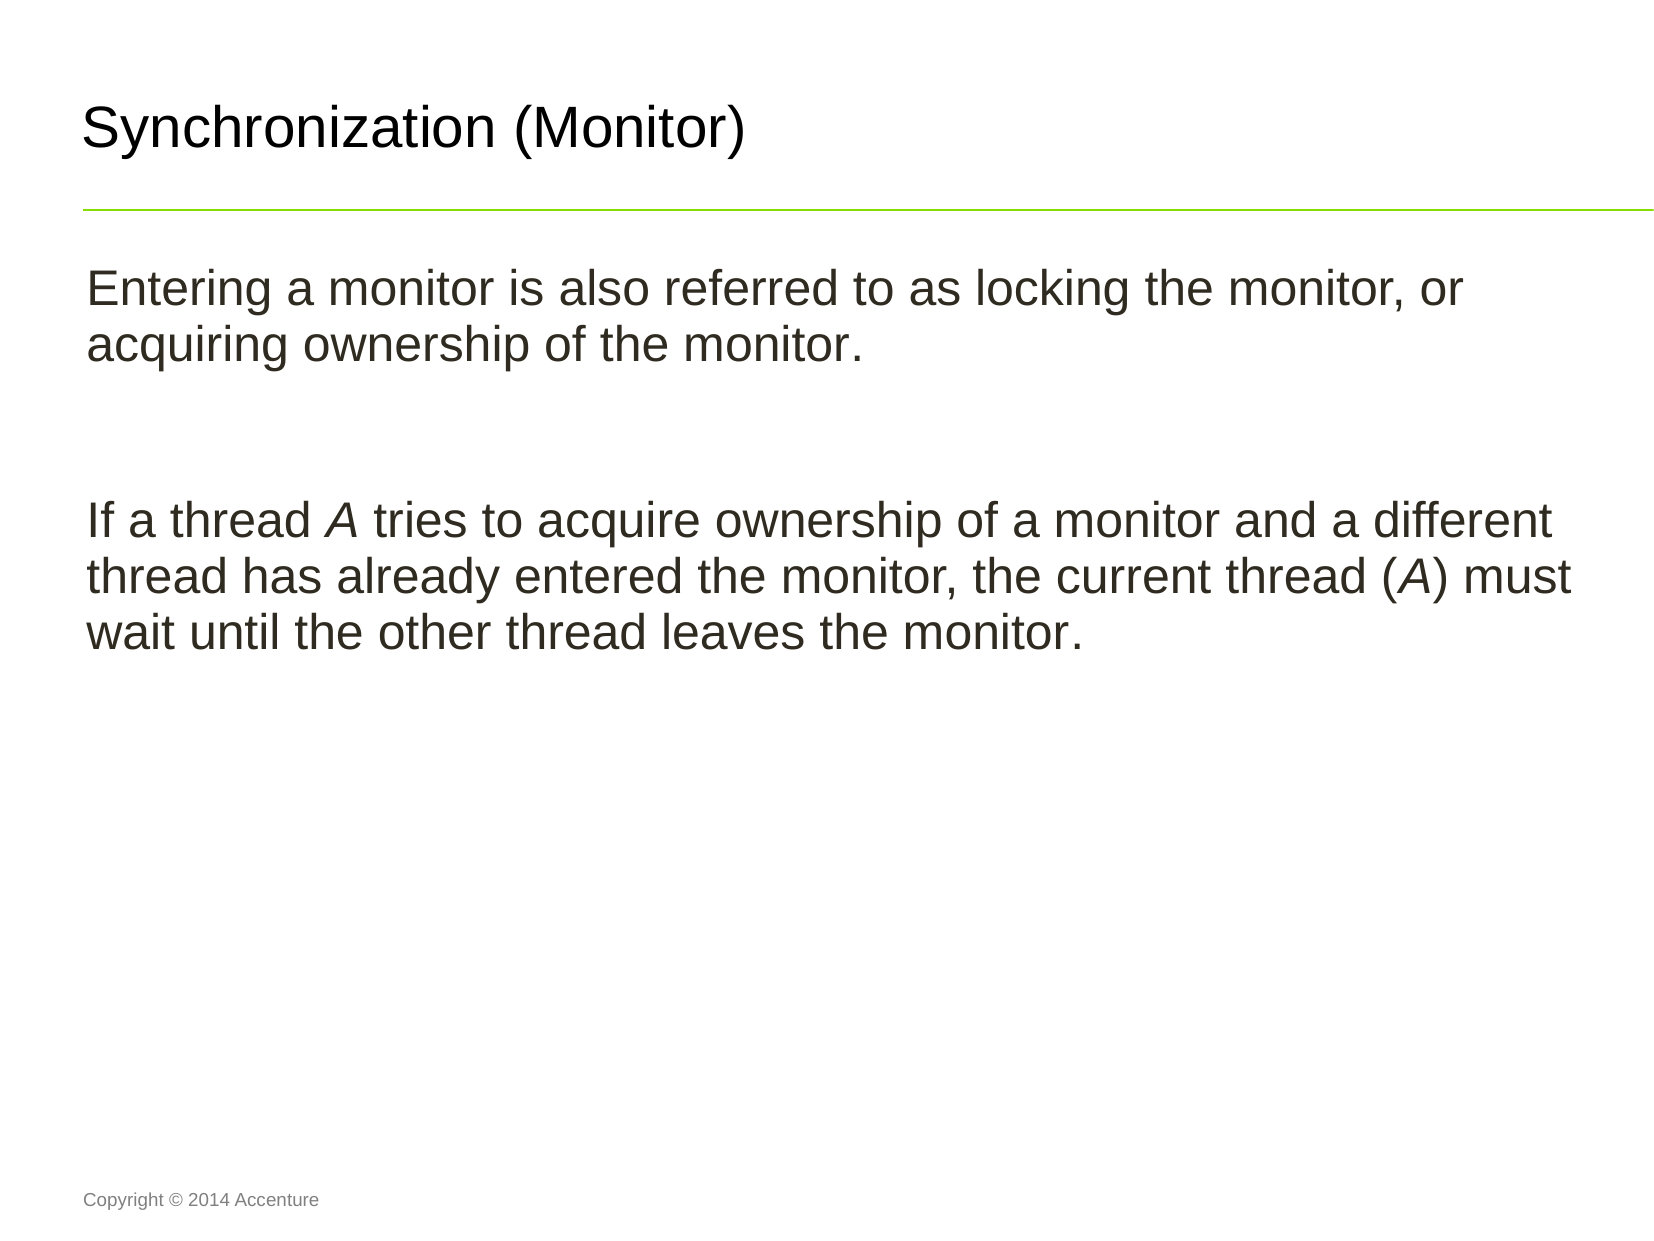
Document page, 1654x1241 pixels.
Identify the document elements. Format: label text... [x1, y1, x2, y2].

list Entering a monitor is also referred to as locking the monitor, or acquiring ownership of the monitor. If a thread A tries to acquire ownership of a monitor and a different thread has already entered the monitor, the current thread (A) must wait until the other thread leaves the monitor. [86, 260, 1576, 1170]
title Synchronization (Monitor) [81, 56, 1654, 199]
